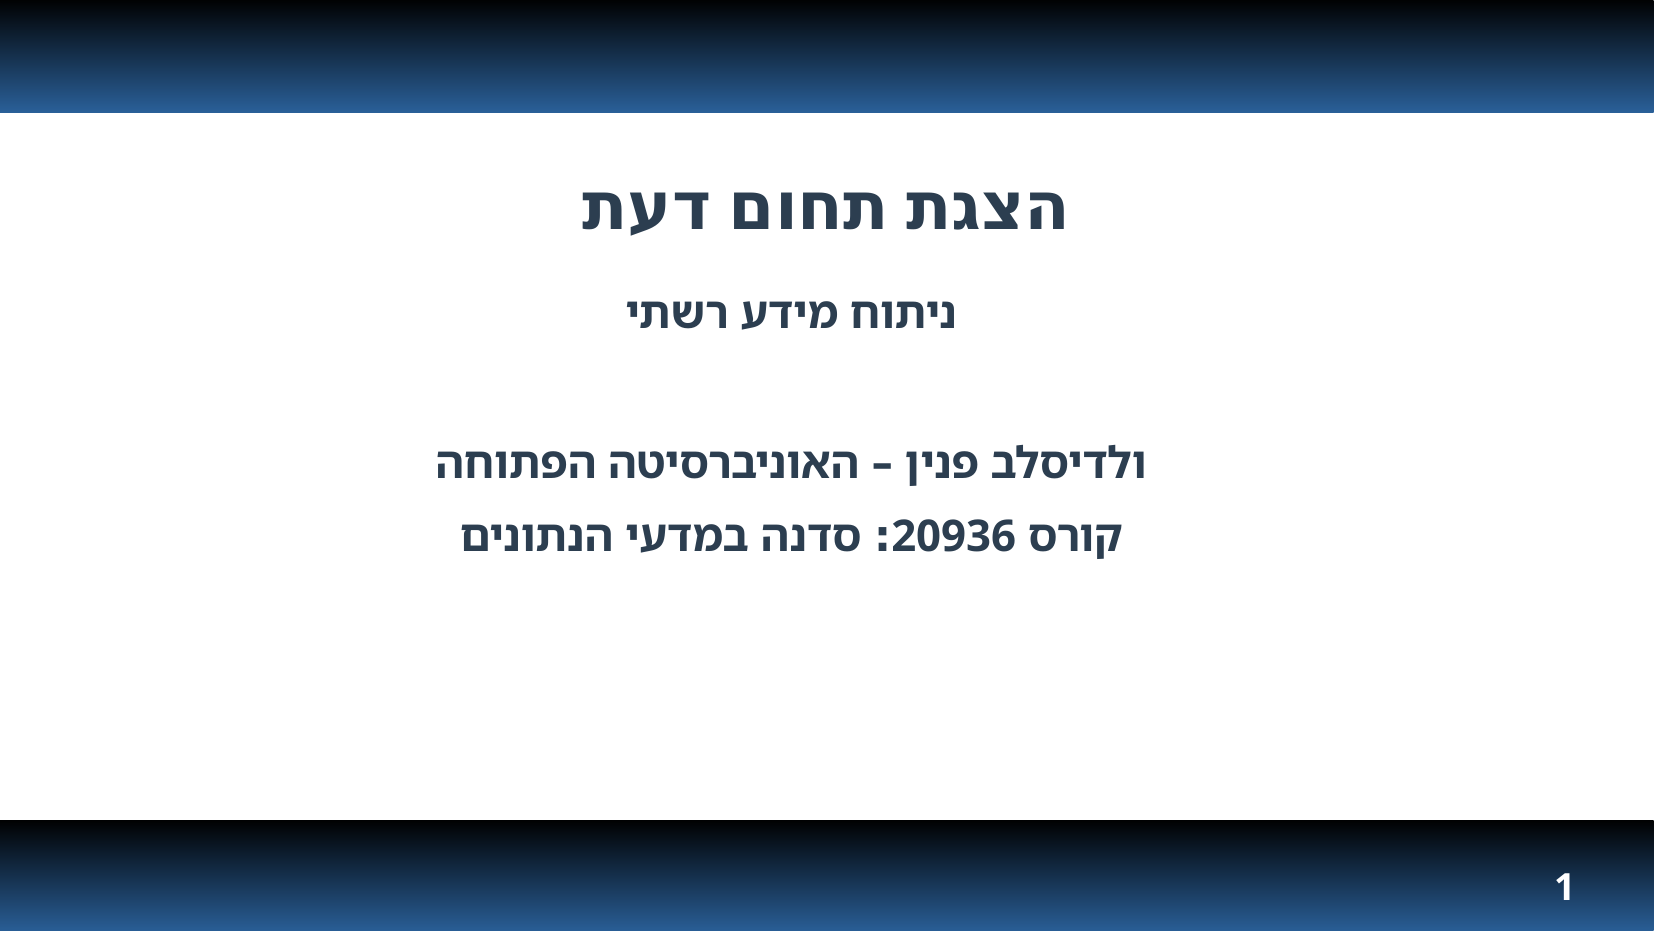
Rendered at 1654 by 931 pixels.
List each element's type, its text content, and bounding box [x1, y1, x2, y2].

list ניתוח מידע רשתי [58, 281, 1595, 431]
title הצגת תחום דעת [58, 144, 1595, 263]
list ולדיסלב פנין – האוניברסיטה הפתוחה קורס 20936: סדנה במדעי הנתונים [58, 431, 1595, 676]
